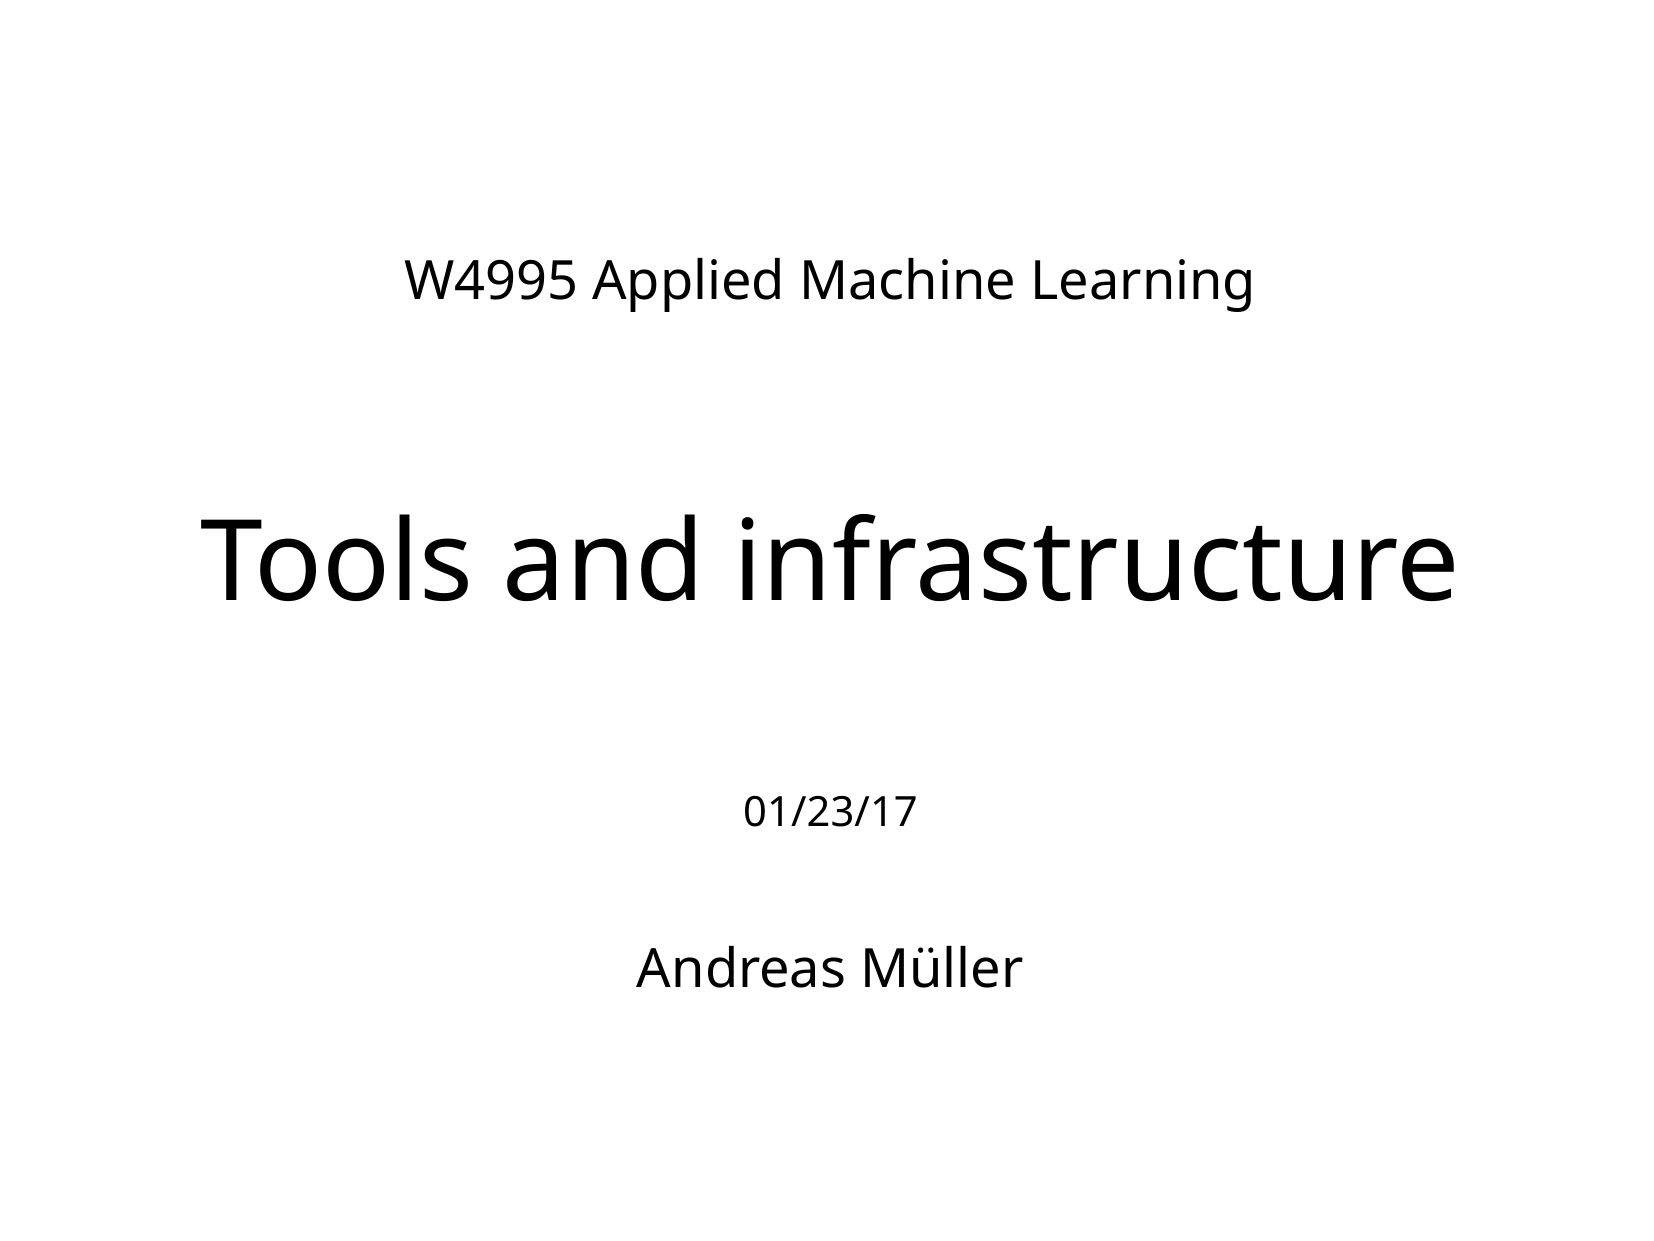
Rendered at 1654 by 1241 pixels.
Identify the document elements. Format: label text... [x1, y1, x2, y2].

text_box W4995 Applied Machine Learning Tools and infrastructure 01/23/17 Andreas Müller [86, 142, 1575, 1103]
